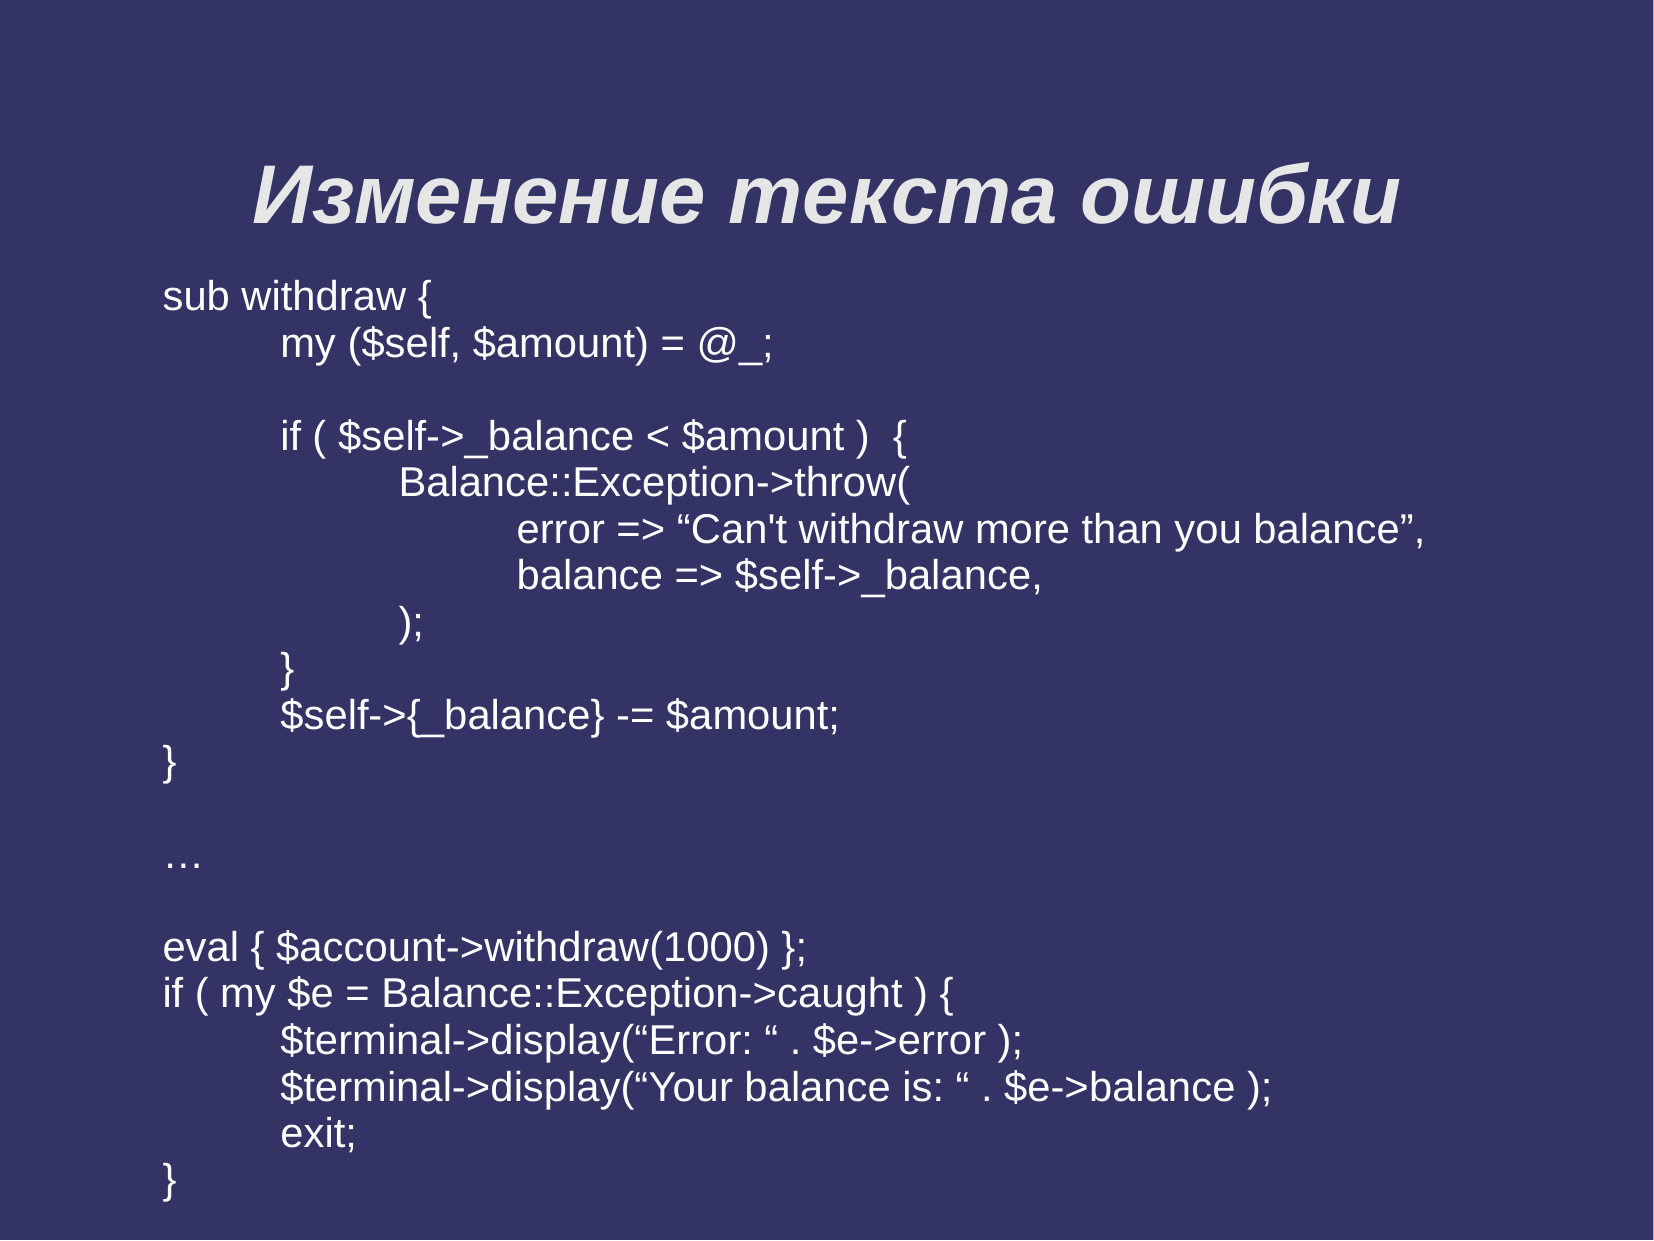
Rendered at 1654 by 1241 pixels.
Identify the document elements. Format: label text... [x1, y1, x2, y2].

text_box sub withdraw { my ($self, $amount) = @_; if ( $self->_balance < $amount ) { Balance::Exception->throw( error => “Can't withdraw more than you balance”, balance => $self->_balance, ); } $self->{_balance} -= $amount; } … eval { $account->withdraw(1000) }; if ( my $e = Balance::Exception->caught ) { $terminal->display(“Error: “ . $e->error ); $terminal->display(“Your balance is: “ . $e->balance ); exit; } [147, 265, 1595, 1217]
title Изменение текста ошибки [118, 90, 1536, 298]
